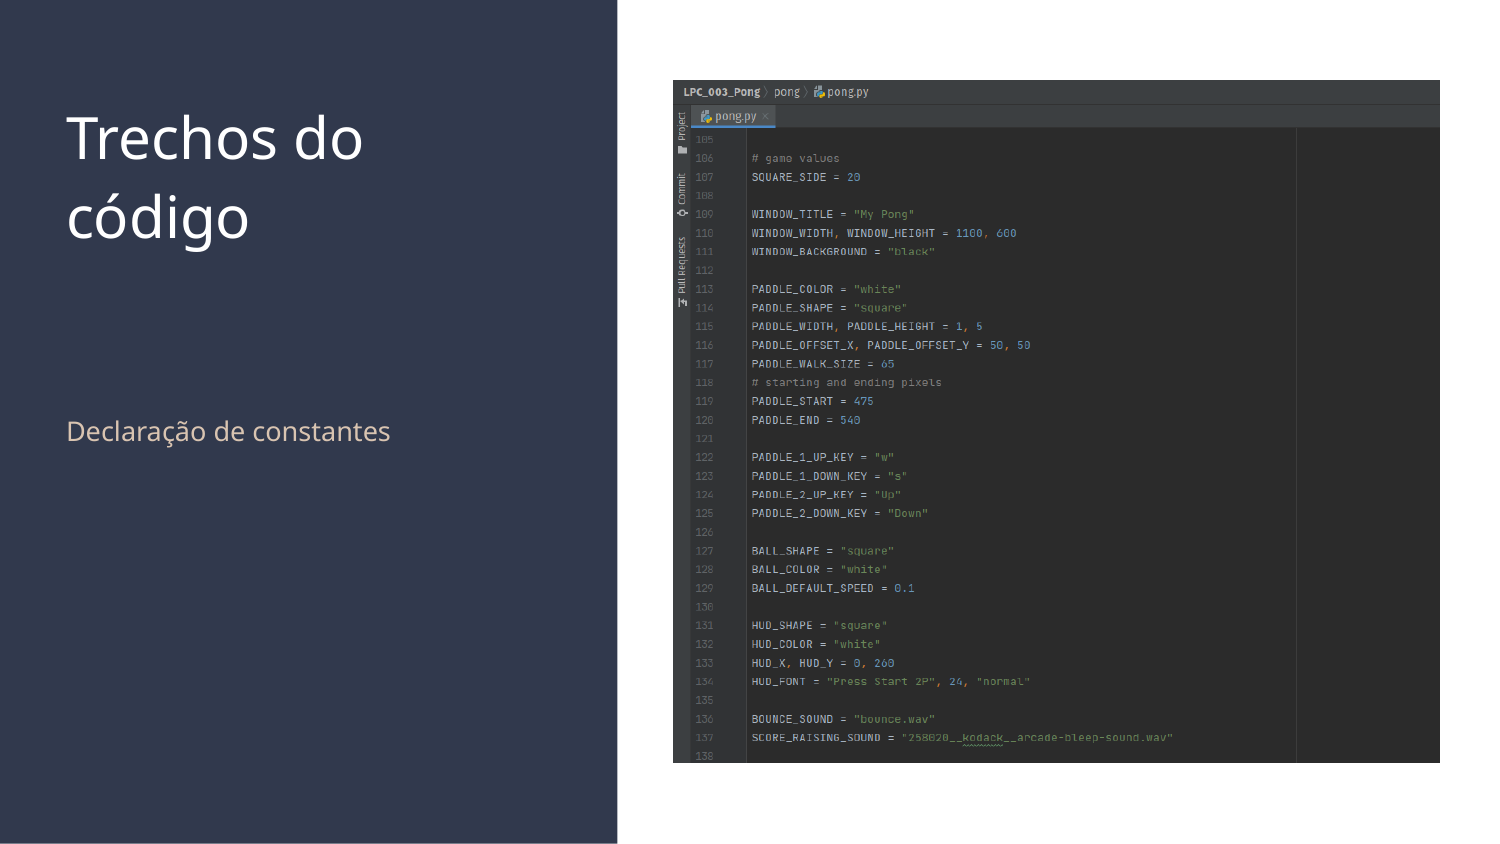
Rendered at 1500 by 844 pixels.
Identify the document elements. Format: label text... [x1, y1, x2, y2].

picture [673, 80, 1440, 764]
list Declaração de constantes [51, 392, 565, 770]
title Trechos do código [51, 82, 565, 383]
